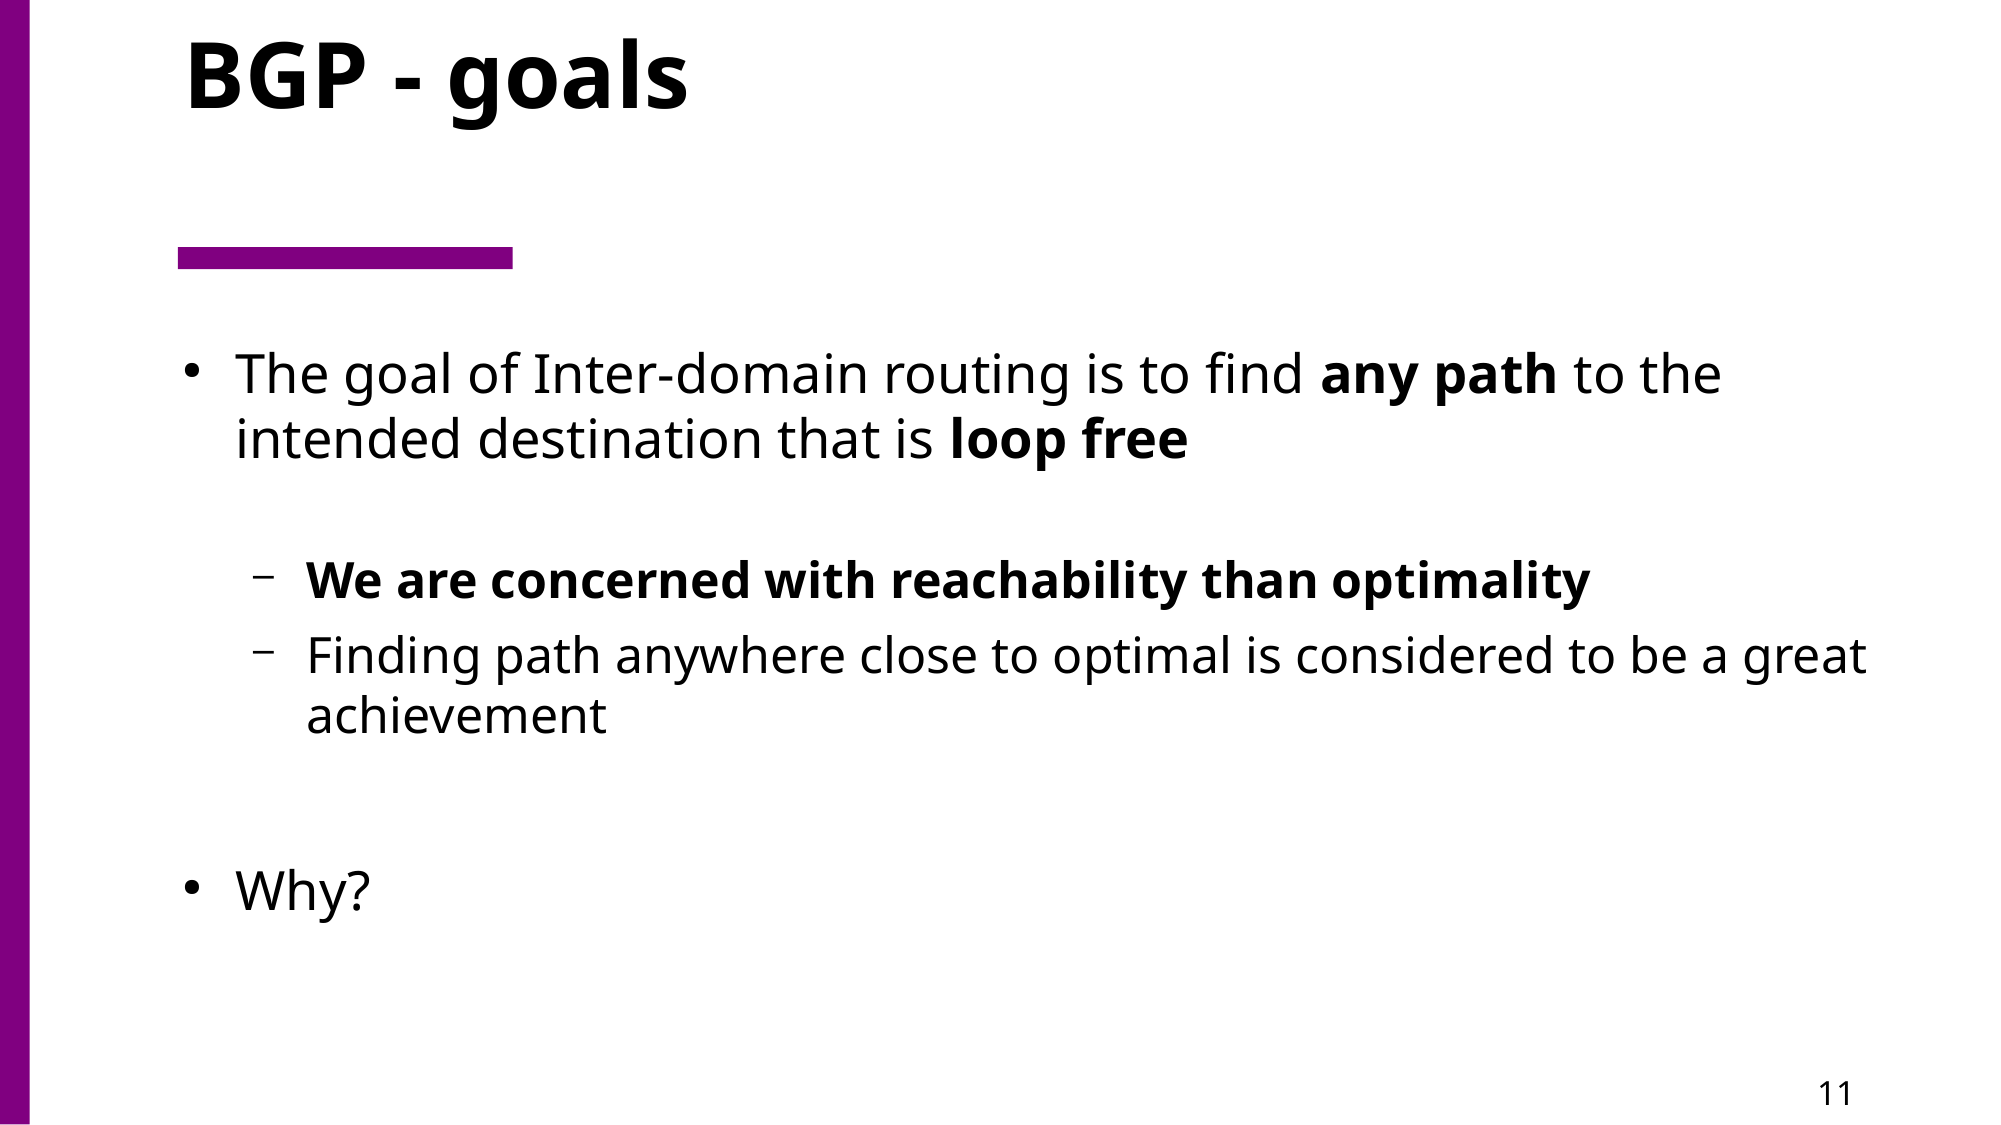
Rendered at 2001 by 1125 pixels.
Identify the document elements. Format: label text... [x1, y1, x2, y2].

title BGP - goals [133, 9, 1946, 135]
list The goal of Inter-domain routing is to find any path to the intended destination that is loop free We are concerned with reachability than optimality Finding path anywhere close to optimal is considered to be a great achievement Why? [149, 184, 1959, 1024]
